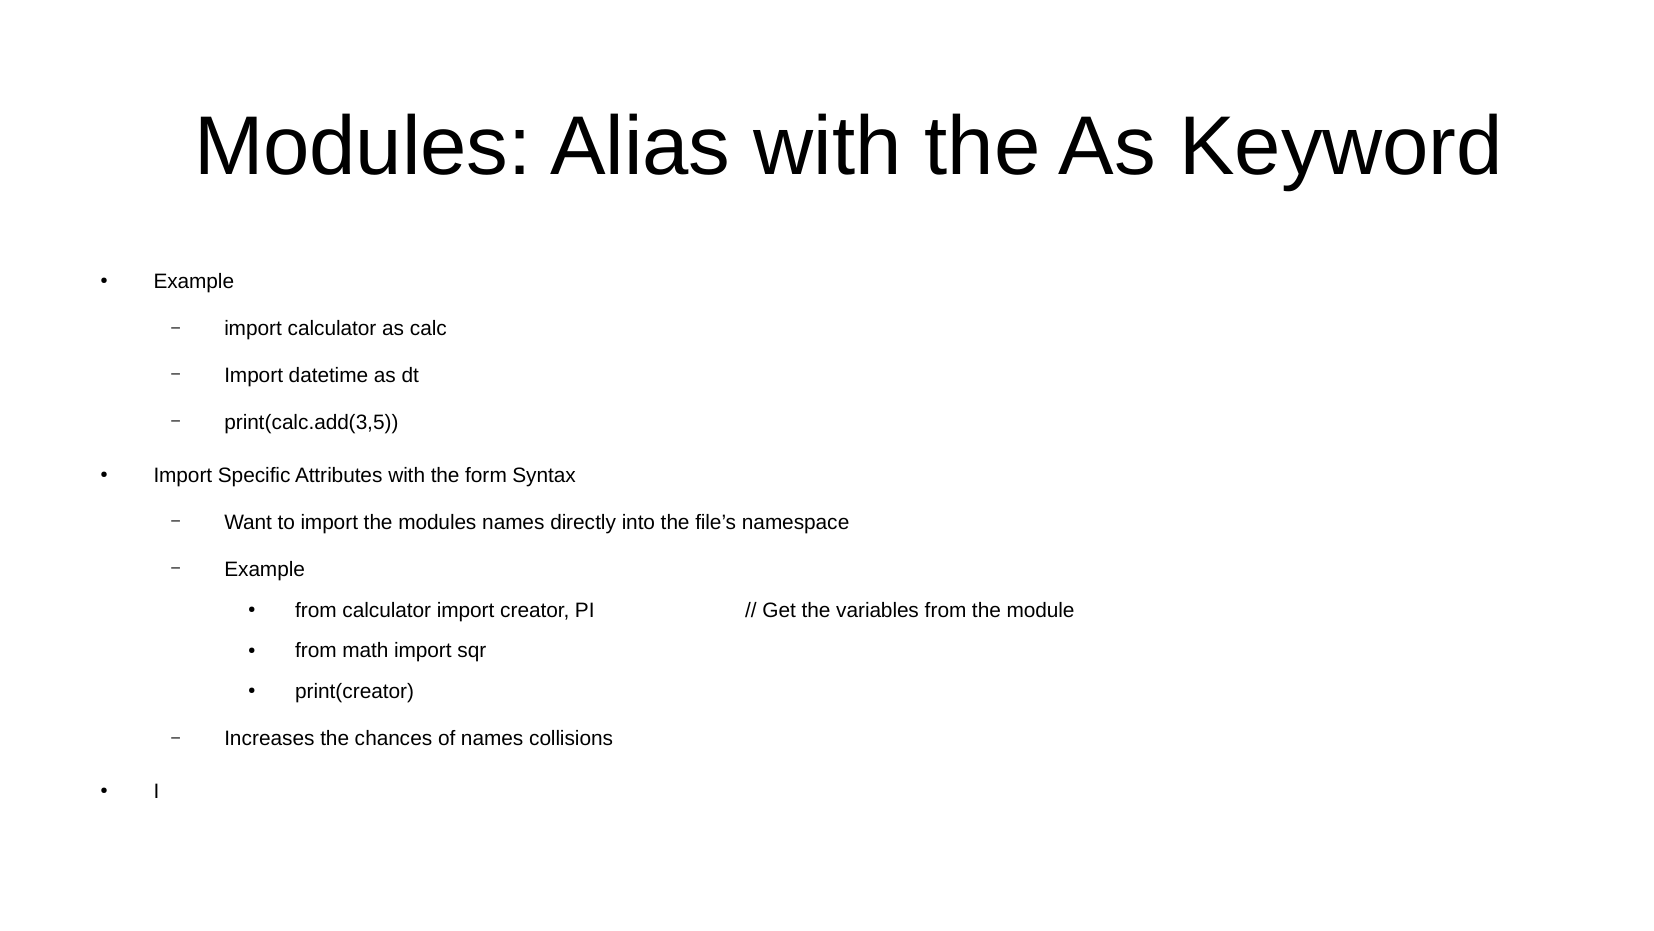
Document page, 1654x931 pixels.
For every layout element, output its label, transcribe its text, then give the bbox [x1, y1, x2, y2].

title Modules: Alias with the As Keyword [105, 67, 1594, 224]
list Example import calculator as calc Import datetime as dt print(calc.add(3,5)) Import Specific Attributes with the form Syntax Want to import the modules names directly into the file’s namespace Example from calculator import creator, PI // Get the variables from the module from math import sqr print(creator) Increases the chances of names collisions I [82, 270, 1576, 931]
